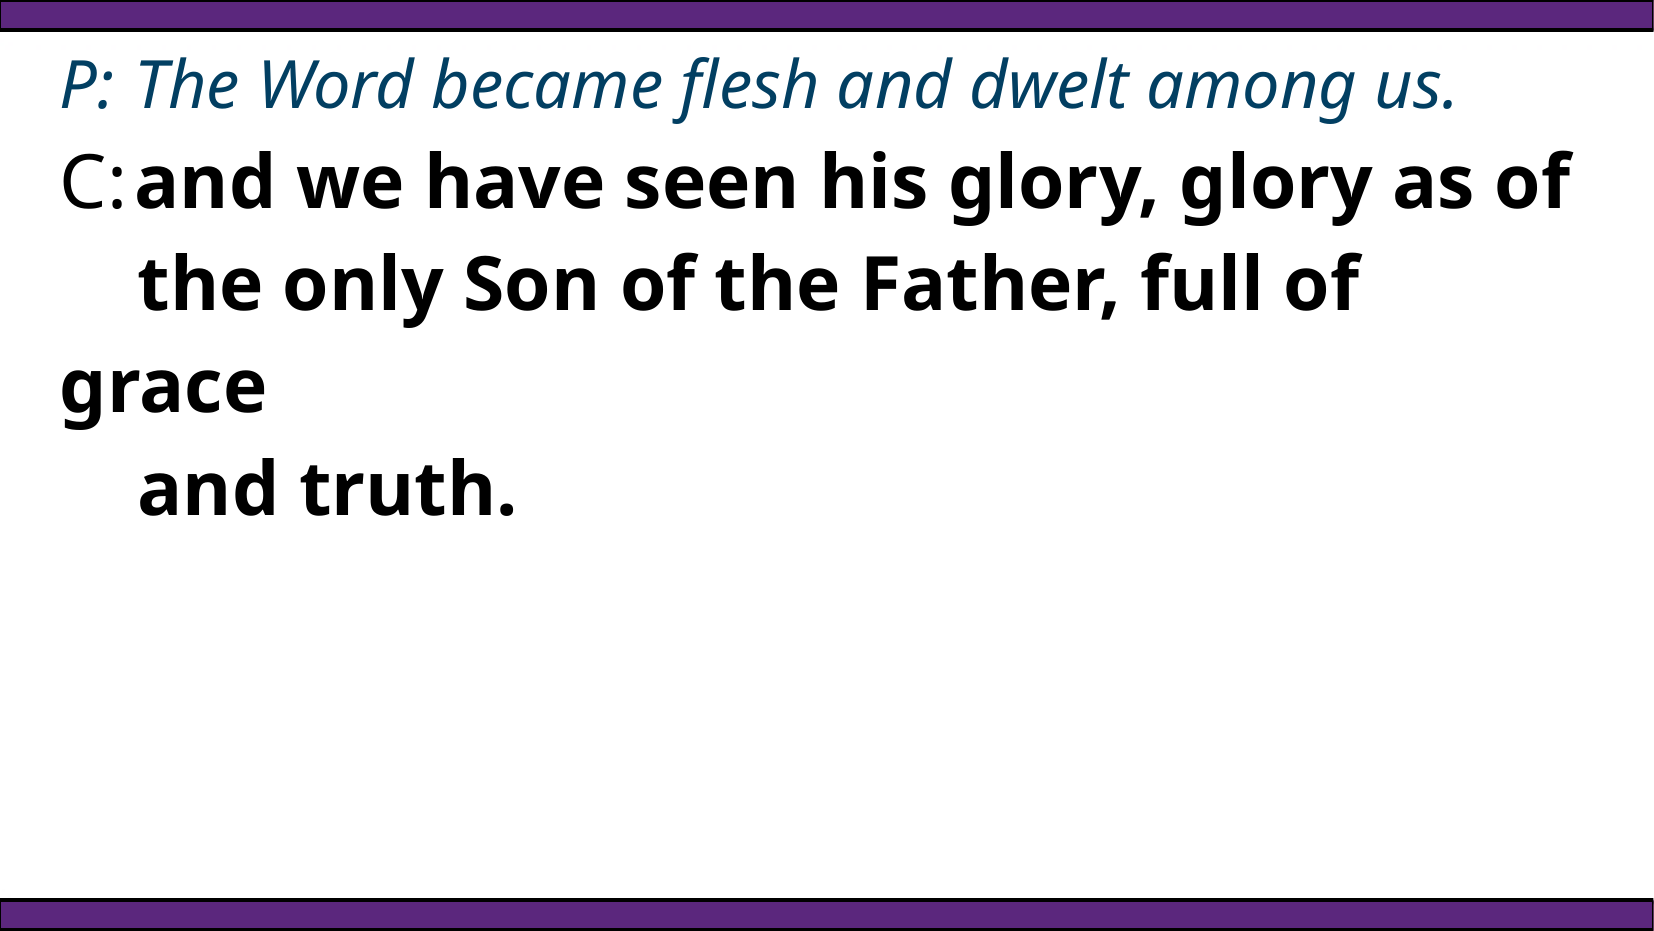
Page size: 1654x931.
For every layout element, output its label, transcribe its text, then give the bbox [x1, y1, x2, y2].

text_box P: The Word became flesh and dwelt among us. C: and we have seen his glory, glory as of the only Son of the Father, full of grace and truth. [45, 30, 1591, 433]
text_box [0, 900, 1654, 931]
text_box [0, 0, 1654, 31]
picture [0, 31, 1654, 900]
